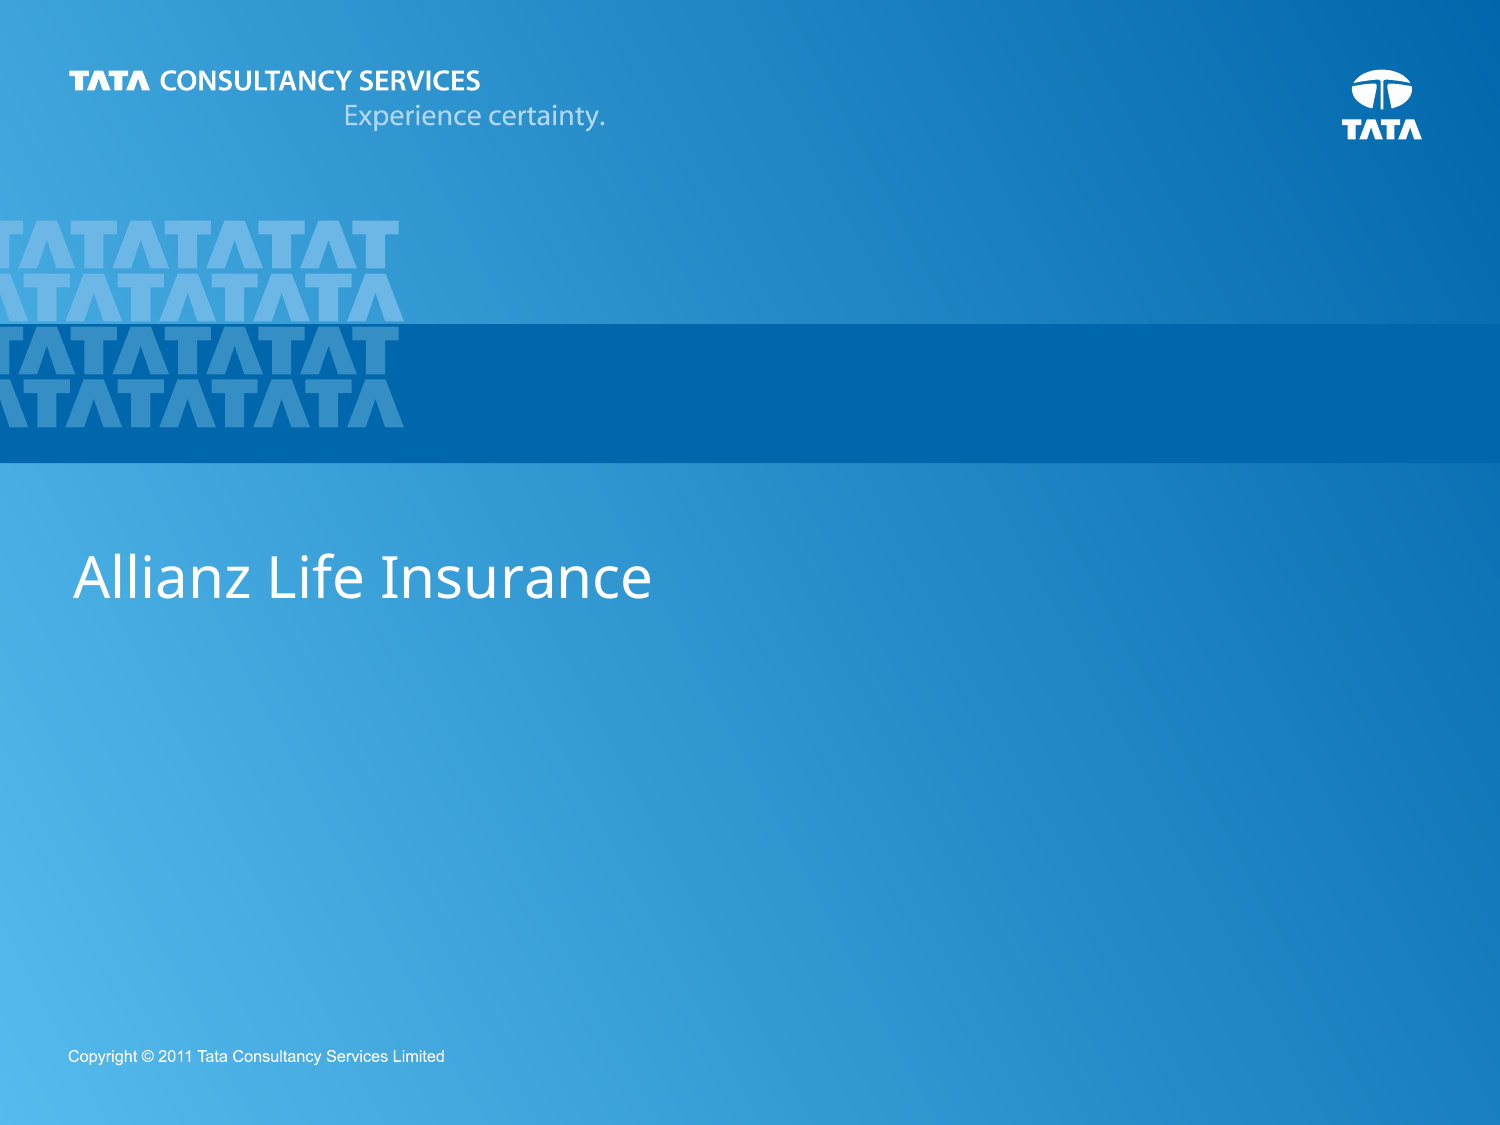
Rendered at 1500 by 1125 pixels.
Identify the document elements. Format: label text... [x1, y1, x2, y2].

text_box Allianz Life Insurance [58, 524, 1334, 625]
